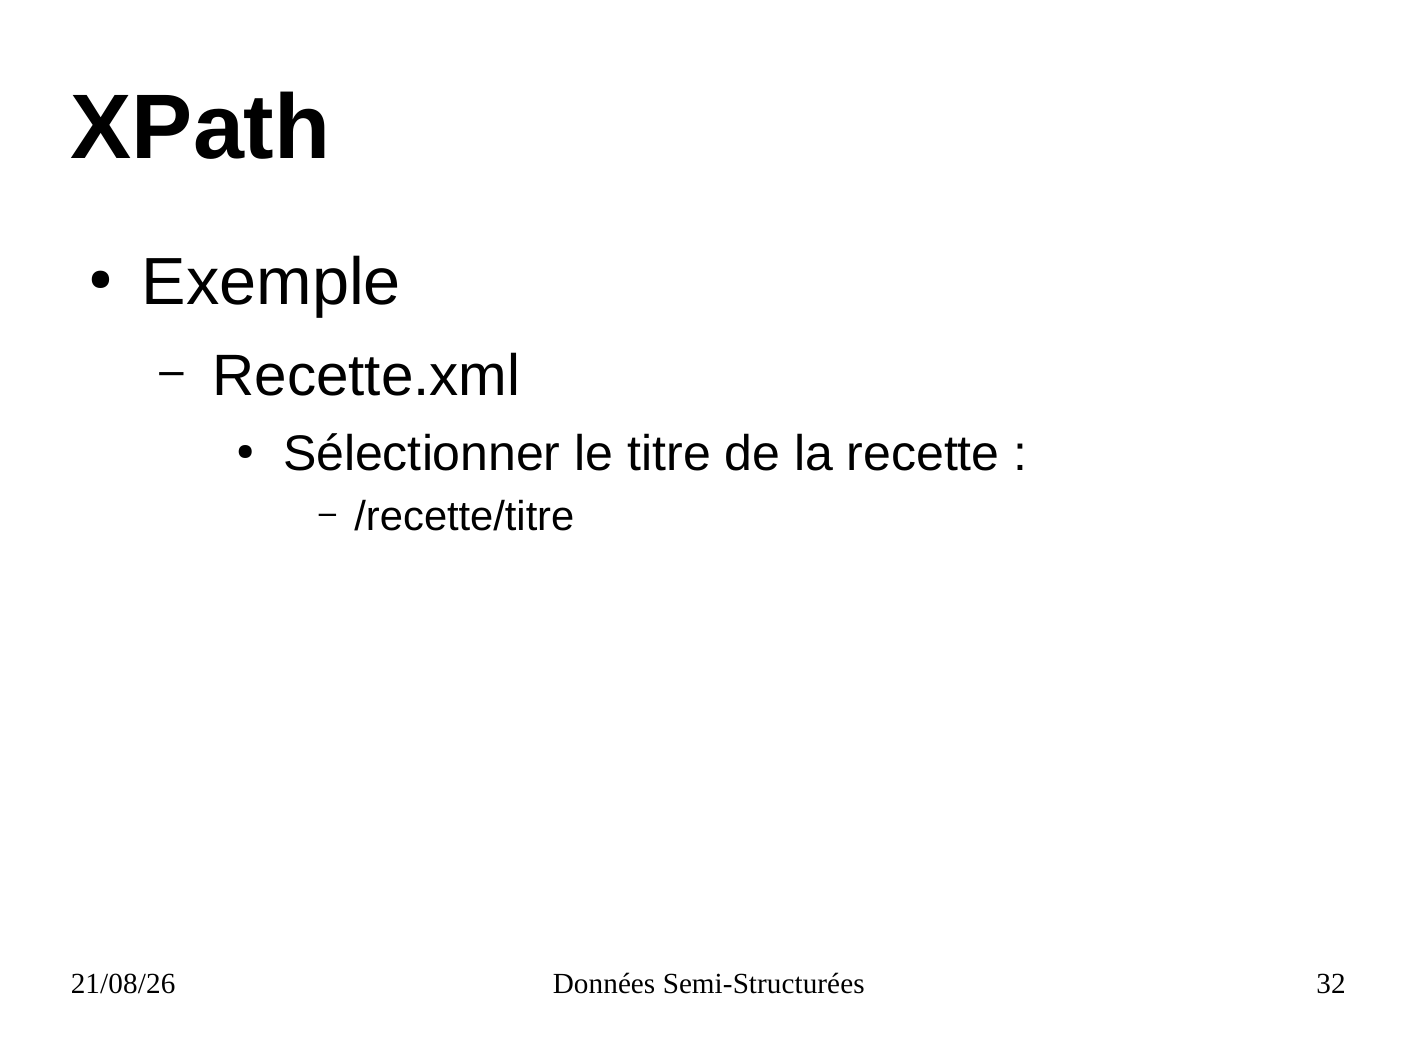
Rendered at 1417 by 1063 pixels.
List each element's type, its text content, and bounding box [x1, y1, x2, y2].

list Exemple Recette.xml Sélectionner le titre de la recette : /recette/titre [70, 244, 1346, 925]
title XPath [70, 42, 1346, 212]
